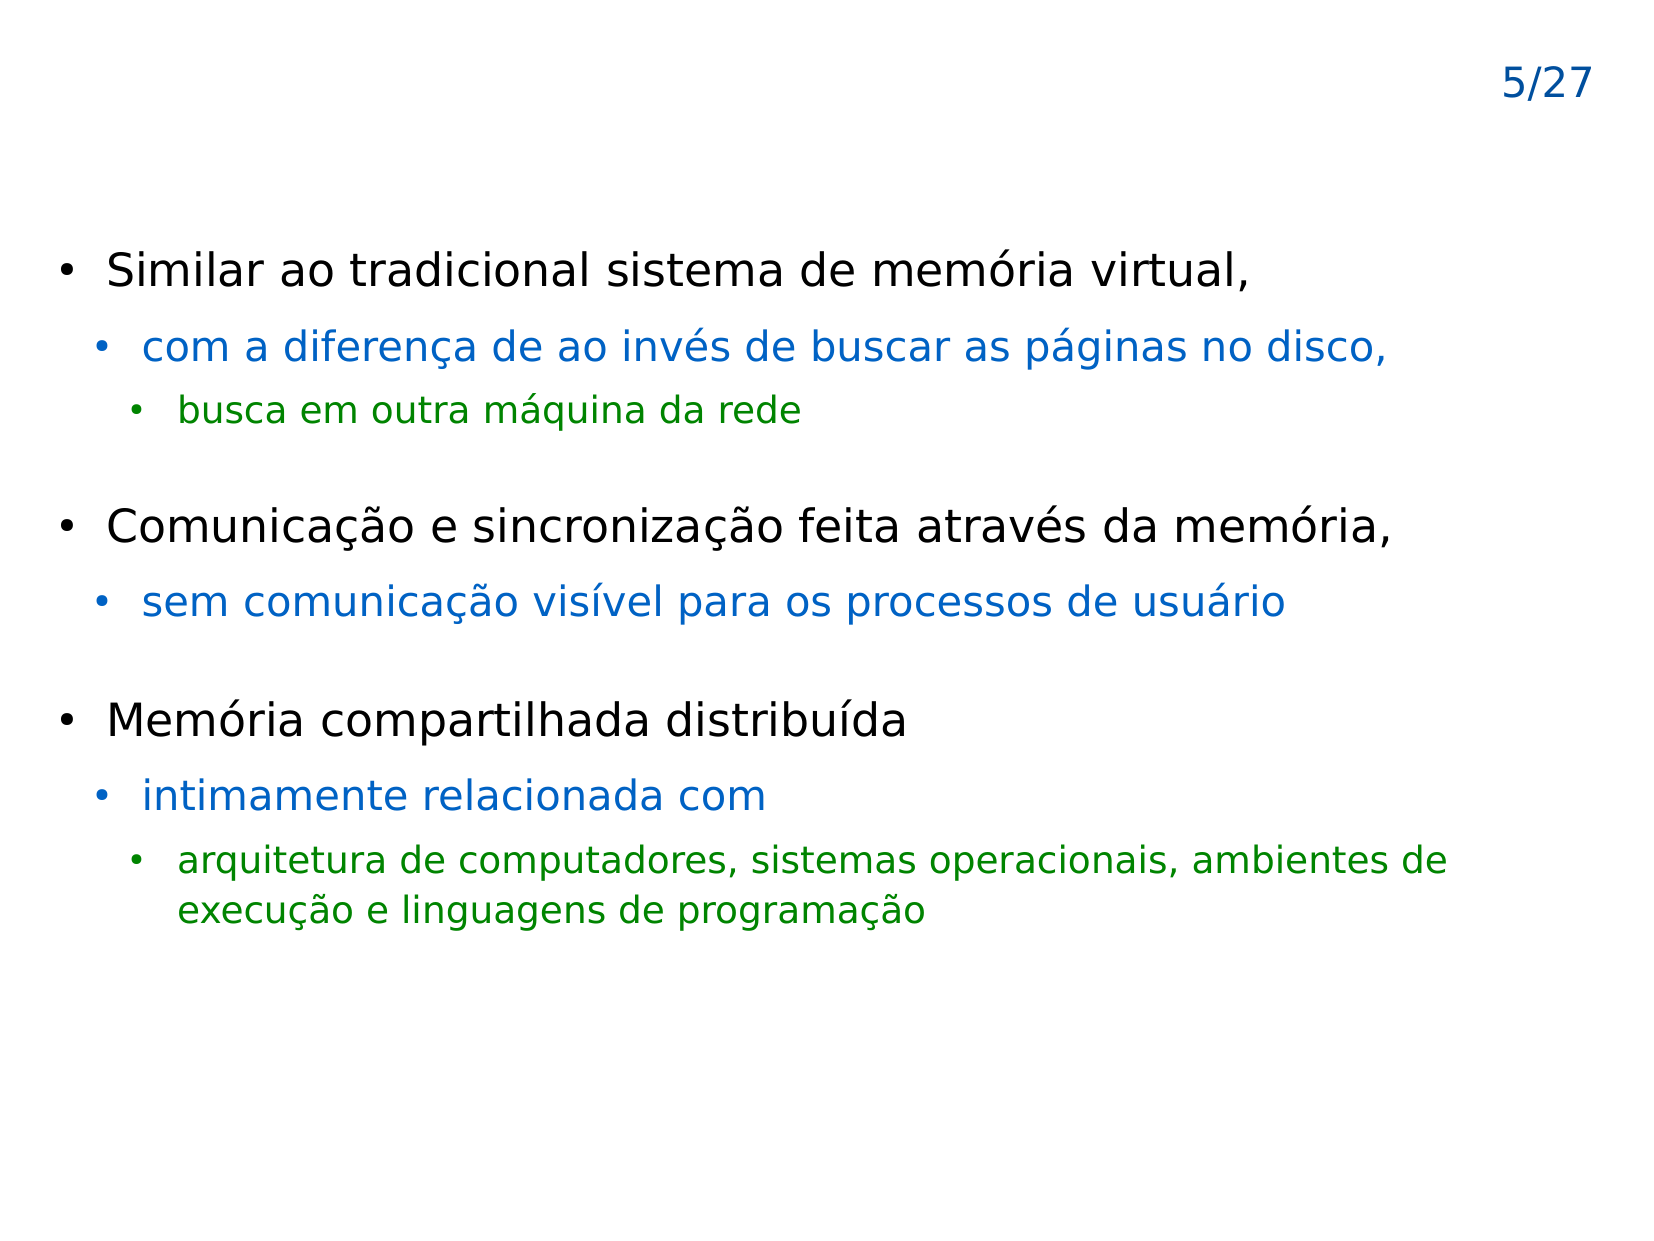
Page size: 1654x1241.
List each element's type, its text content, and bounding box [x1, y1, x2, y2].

list Similar ao tradicional sistema de memória virtual, com a diferença de ao invés de buscar as páginas no disco, busca em outra máquina da rede Comunicação e sincronização feita através da memória, sem comunicação visível para os processos de usuário Memória compartilhada distribuída intimamente relacionada com arquitetura de computadores, sistemas operacionais, ambientes de execução e linguagens de programação [59, 236, 1595, 1203]
